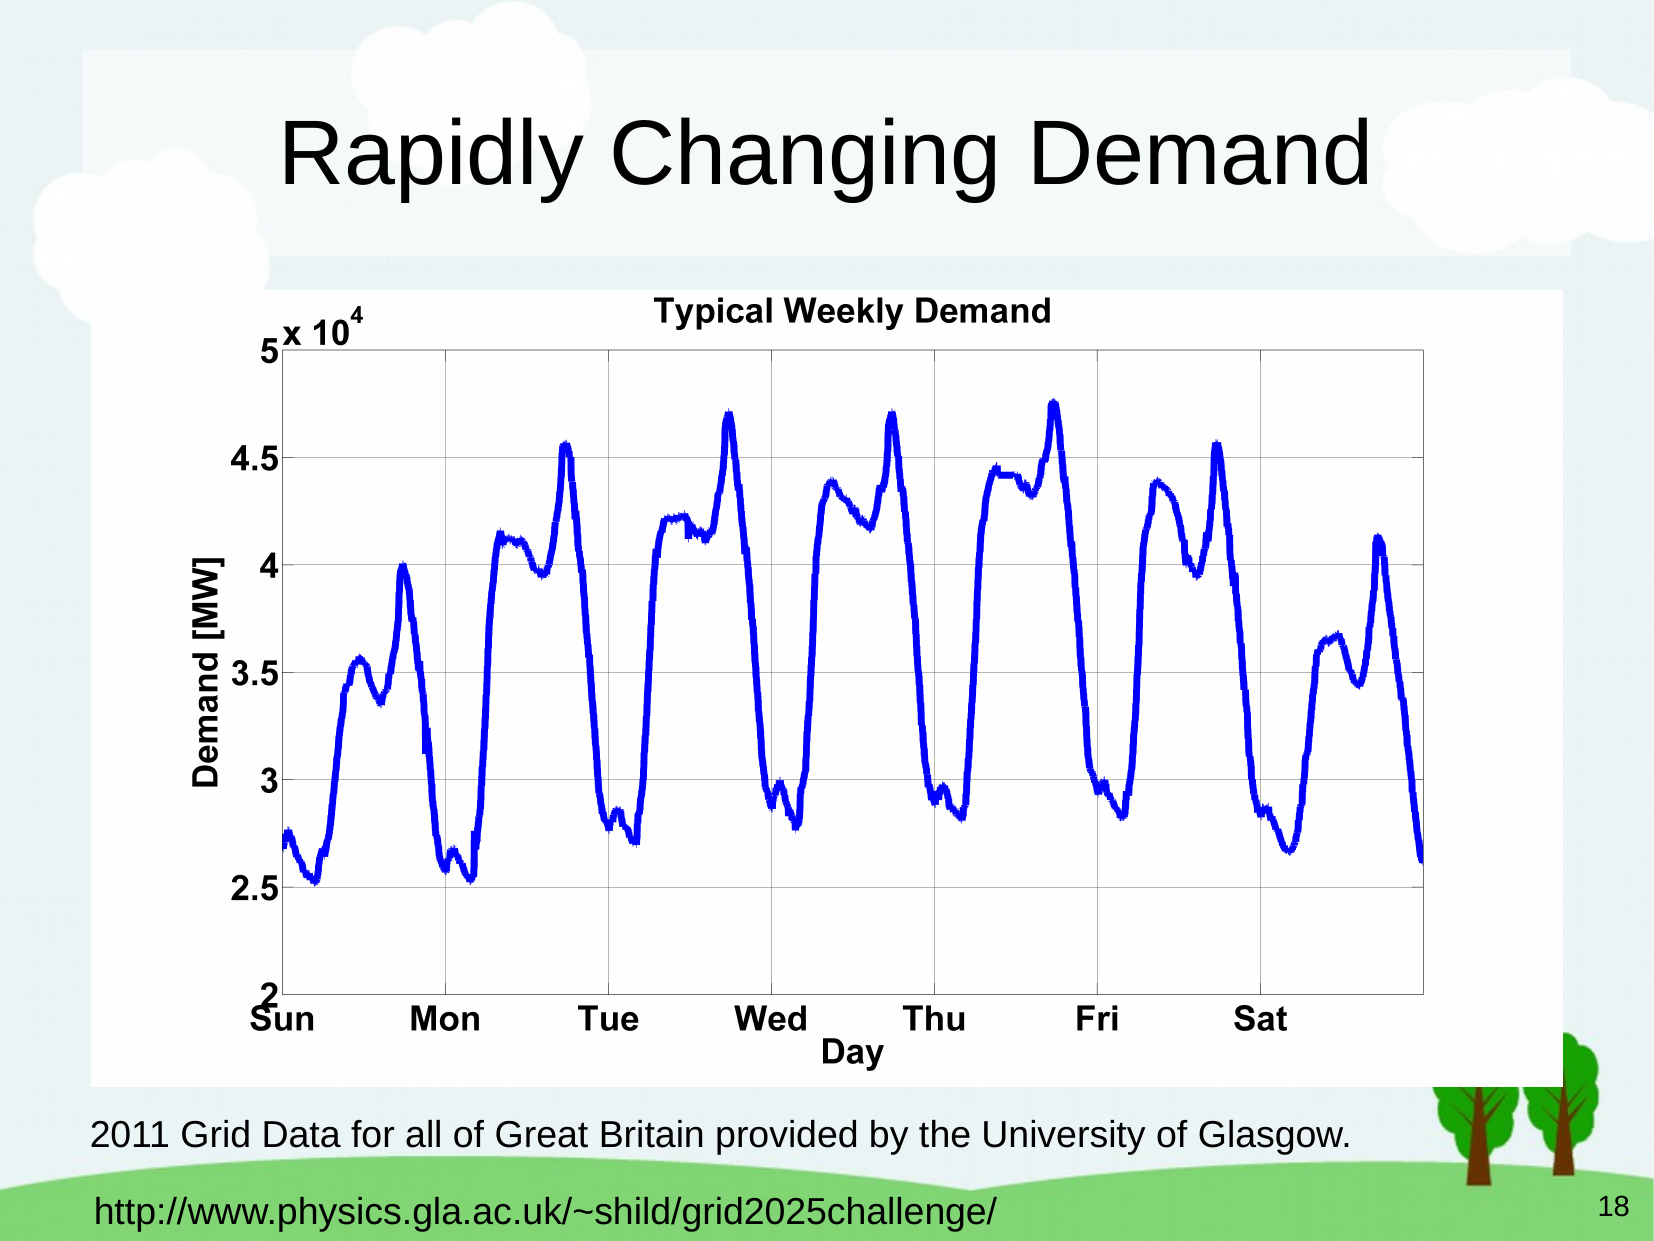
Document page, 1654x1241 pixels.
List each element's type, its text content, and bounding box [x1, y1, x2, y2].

text_box 2011 Grid Data for all of Great Britain provided by the University of Glasgow. [75, 1105, 1368, 1163]
title Rapidly Changing Demand [82, 49, 1571, 257]
text_box http://www.physics.gla.ac.uk/~shild/grid2025challenge/ [79, 1183, 1013, 1241]
picture [0, 0, 1654, 1241]
